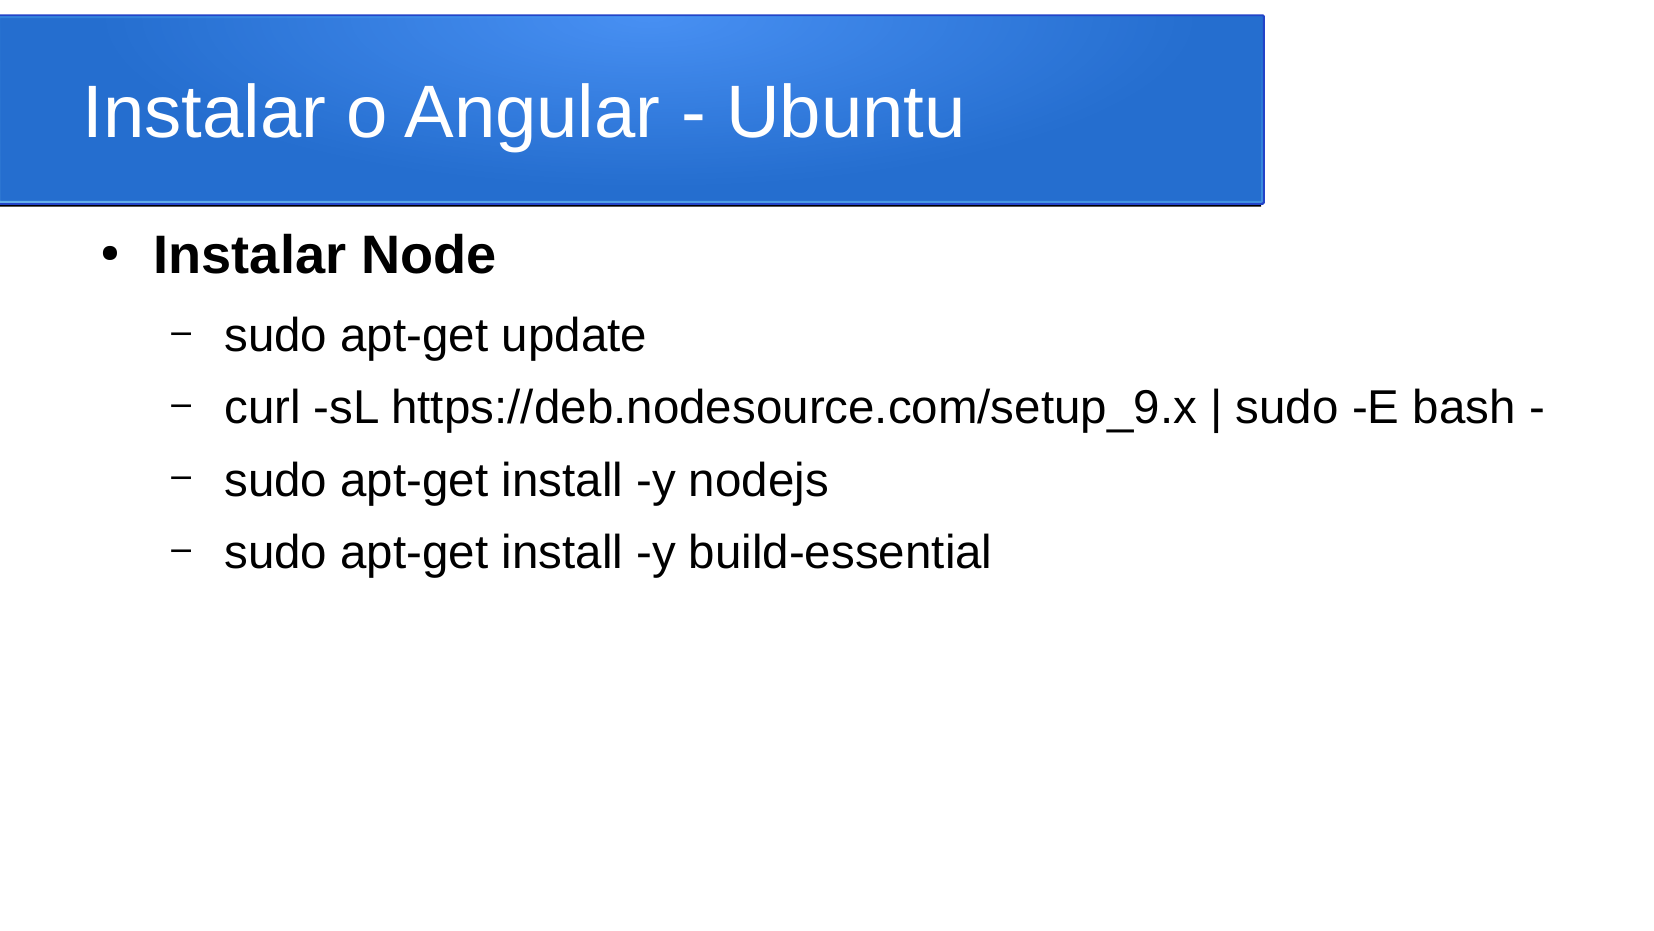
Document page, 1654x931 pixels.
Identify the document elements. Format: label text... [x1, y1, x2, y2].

title Instalar o Angular - Ubuntu [82, 35, 1235, 189]
list Instalar Node sudo apt-get update curl -sL https://deb.nodesource.com/setup_9.x | sudo -E bash - sudo apt-get install -y nodejs sudo apt-get install -y build-essential [82, 224, 1571, 764]
